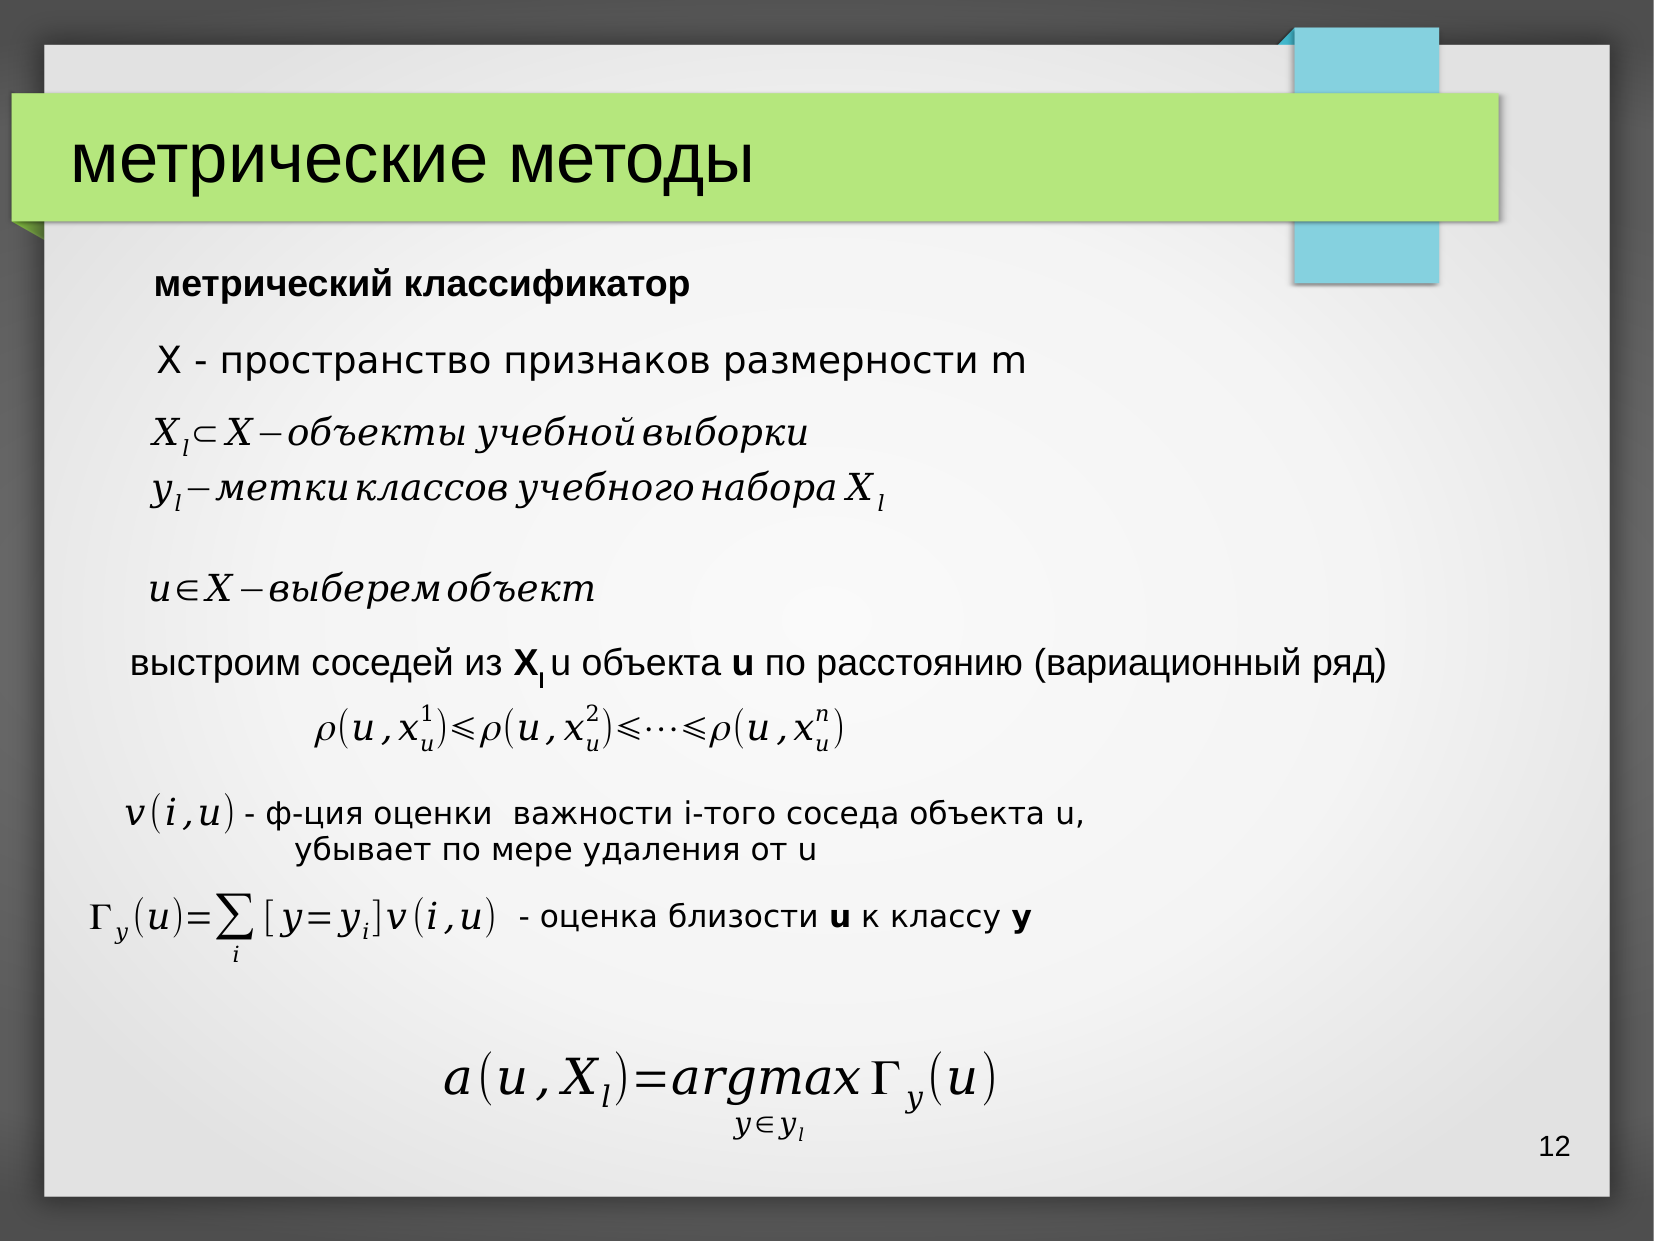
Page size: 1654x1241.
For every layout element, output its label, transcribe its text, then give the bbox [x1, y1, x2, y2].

picture [0, 0, 1654, 1241]
chart [118, 791, 219, 837]
chart [141, 566, 604, 611]
title метрические методы [70, 118, 1205, 199]
chart [437, 1047, 1004, 1146]
subtitle метрический классификатор [153, 259, 815, 307]
text_box X - пространство признаков размерности m [141, 331, 1043, 434]
chart [141, 466, 891, 516]
text_box - оценка близости u к классу y [494, 890, 1052, 950]
text_box - ф-ция оценки важности i-того соседа объекта u, убывает по мере удаления от u [219, 787, 1123, 879]
text_box выстроим соседей из Xl u объекта u по расстоянию (вариационный ряд) [129, 637, 1512, 697]
chart [307, 701, 851, 756]
chart [141, 434, 816, 461]
chart [82, 890, 504, 969]
